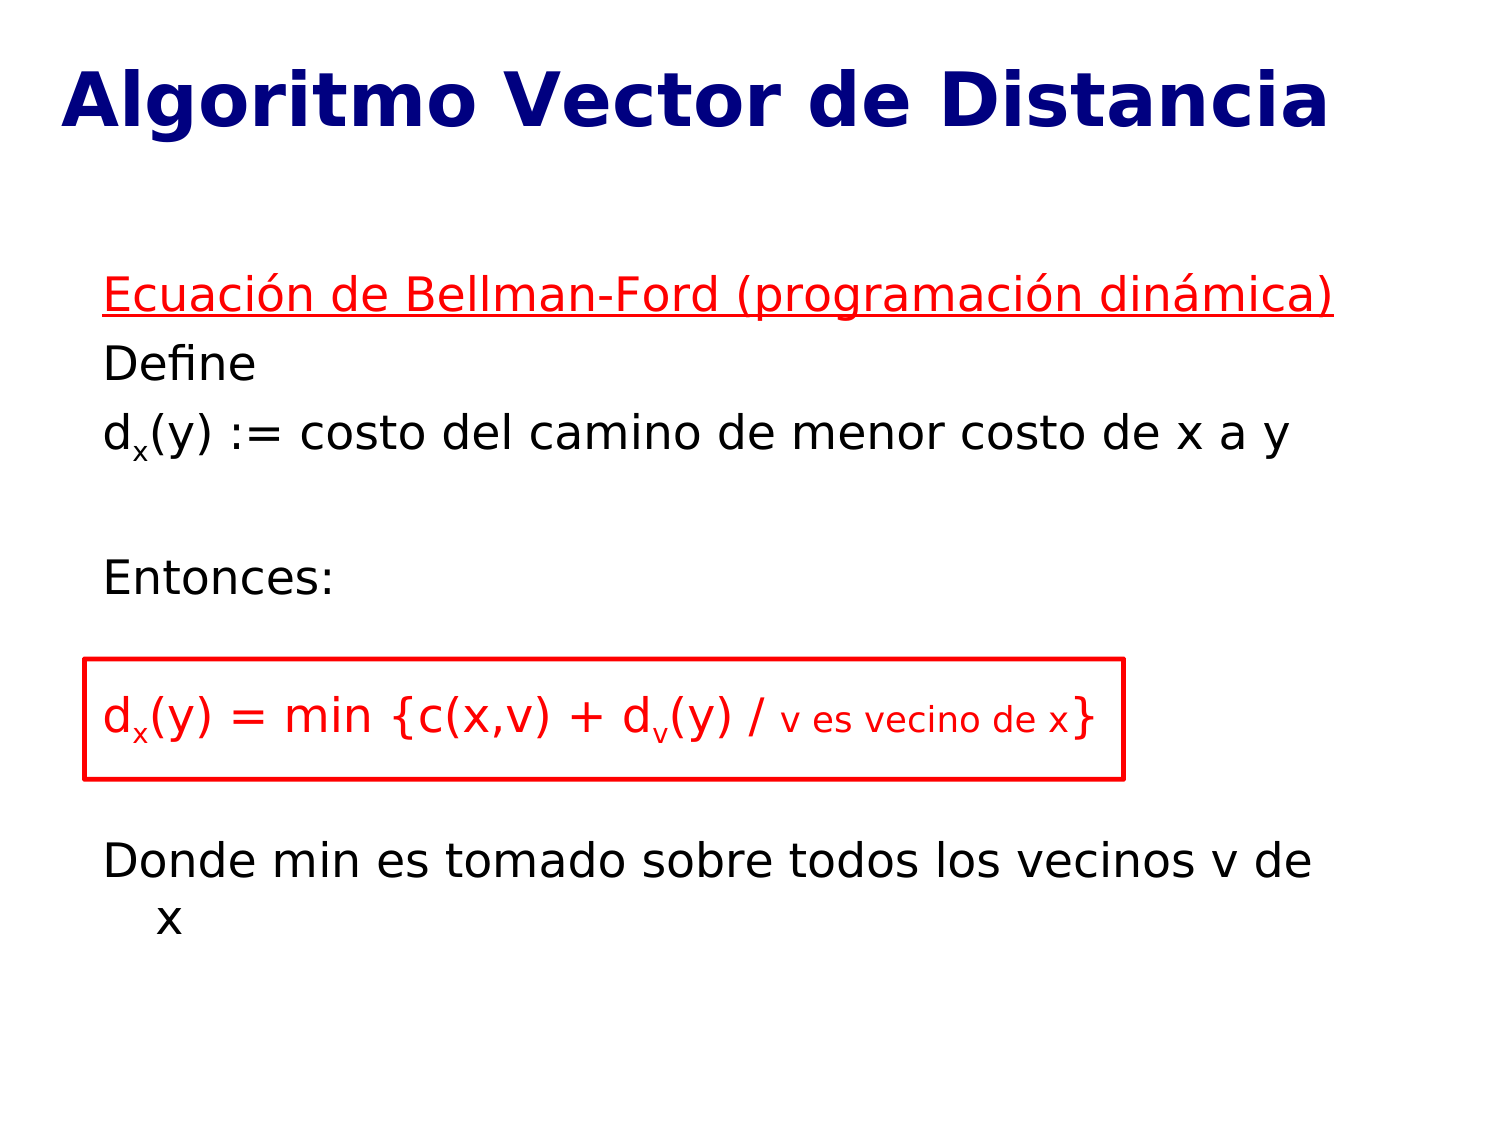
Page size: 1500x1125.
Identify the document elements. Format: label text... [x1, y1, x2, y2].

list Ecuación de Bellman-Ford (programación dinámica) Define dx(y) := costo del camino de menor costo de x a y Entonces: dx(y) = min {c(x,v) + dv(y) / v es vecino de x} Donde min es tomado sobre todos los vecinos v de x [87, 262, 1363, 1026]
list Ecuación de Bellman-Ford (programación dinámica) Define dx(y) := costo del camino de menor costo de x a y Entonces: dx(y) = min {c(x,v) + dv(y) / v es vecino de x} Donde min es tomado sobre todos los vecinos v de x [87, 662, 1121, 776]
title Algoritmo Vector de Distancia [46, 1, 1500, 204]
